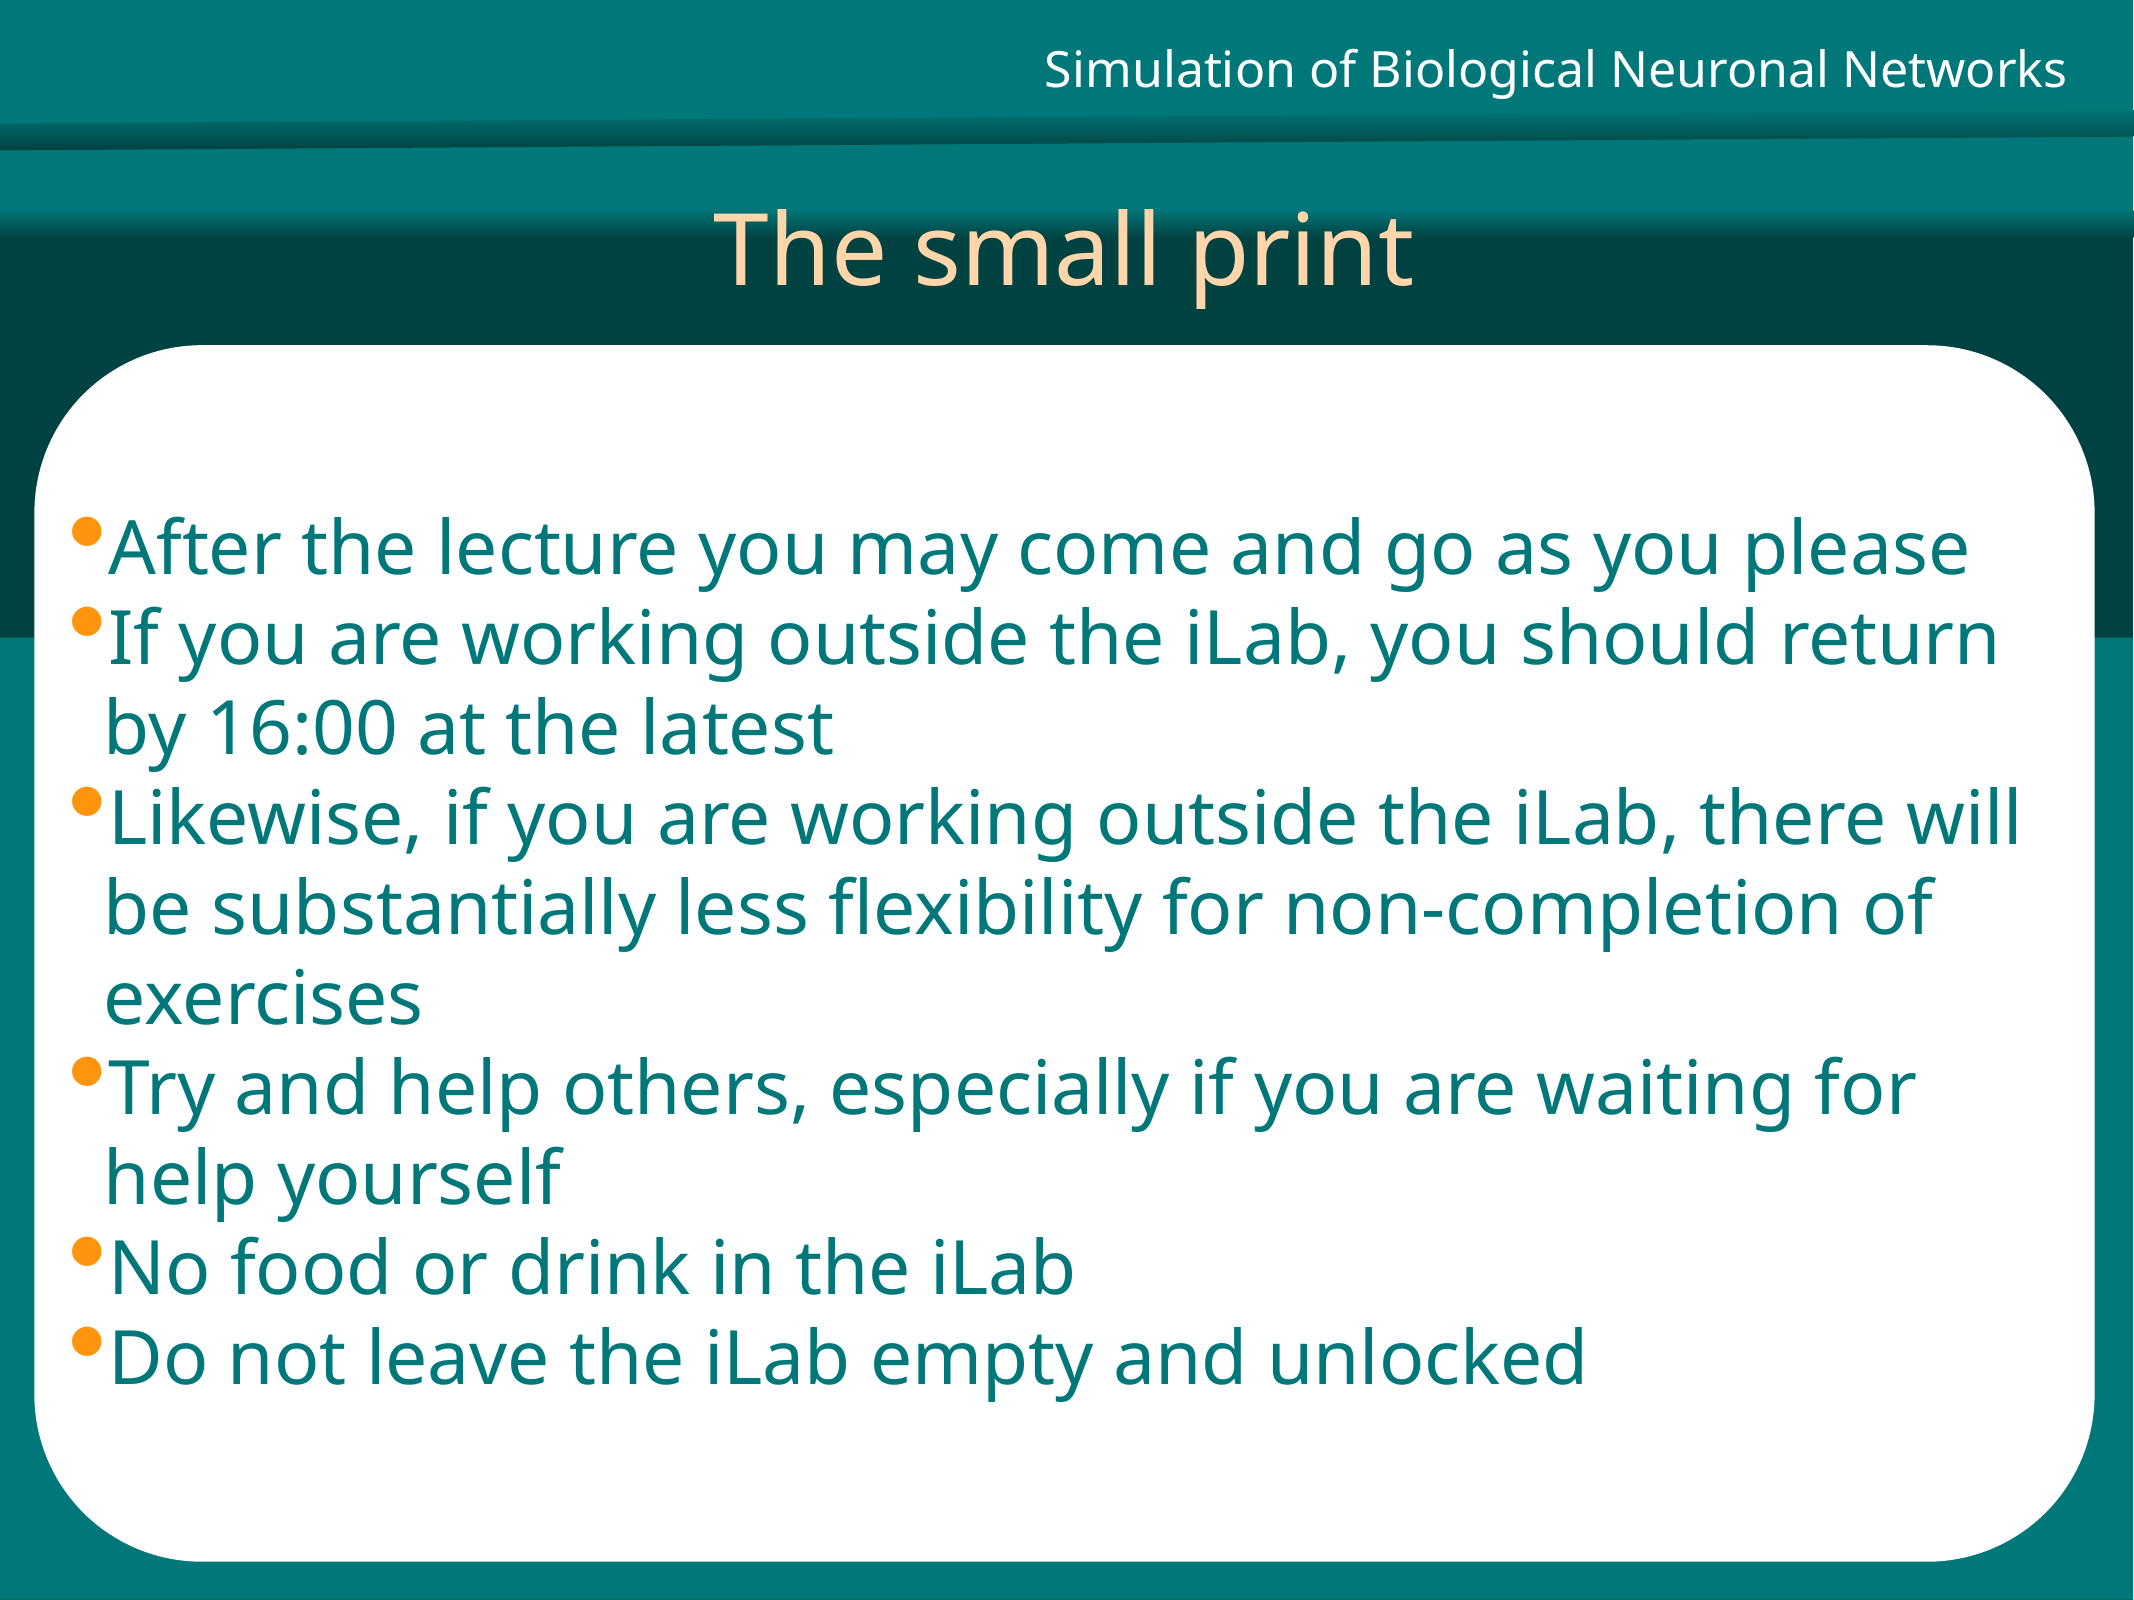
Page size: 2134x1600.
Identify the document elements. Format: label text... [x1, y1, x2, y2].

text_box Simulation of Biological Neuronal Networks [443, 1, 2090, 135]
text_box The small print [32, 153, 2097, 337]
text_box After the lecture you may come and go as you please If you are working outside the iLab, you should return by 16:00 at the latest Likewise, if you are working outside the iLab, there will be substantially less flexibility for non-completion of exercises Try and help others, especially if you are waiting for help yourself No food or drink in the iLab Do not leave the iLab empty and unlocked [60, 359, 2072, 1540]
